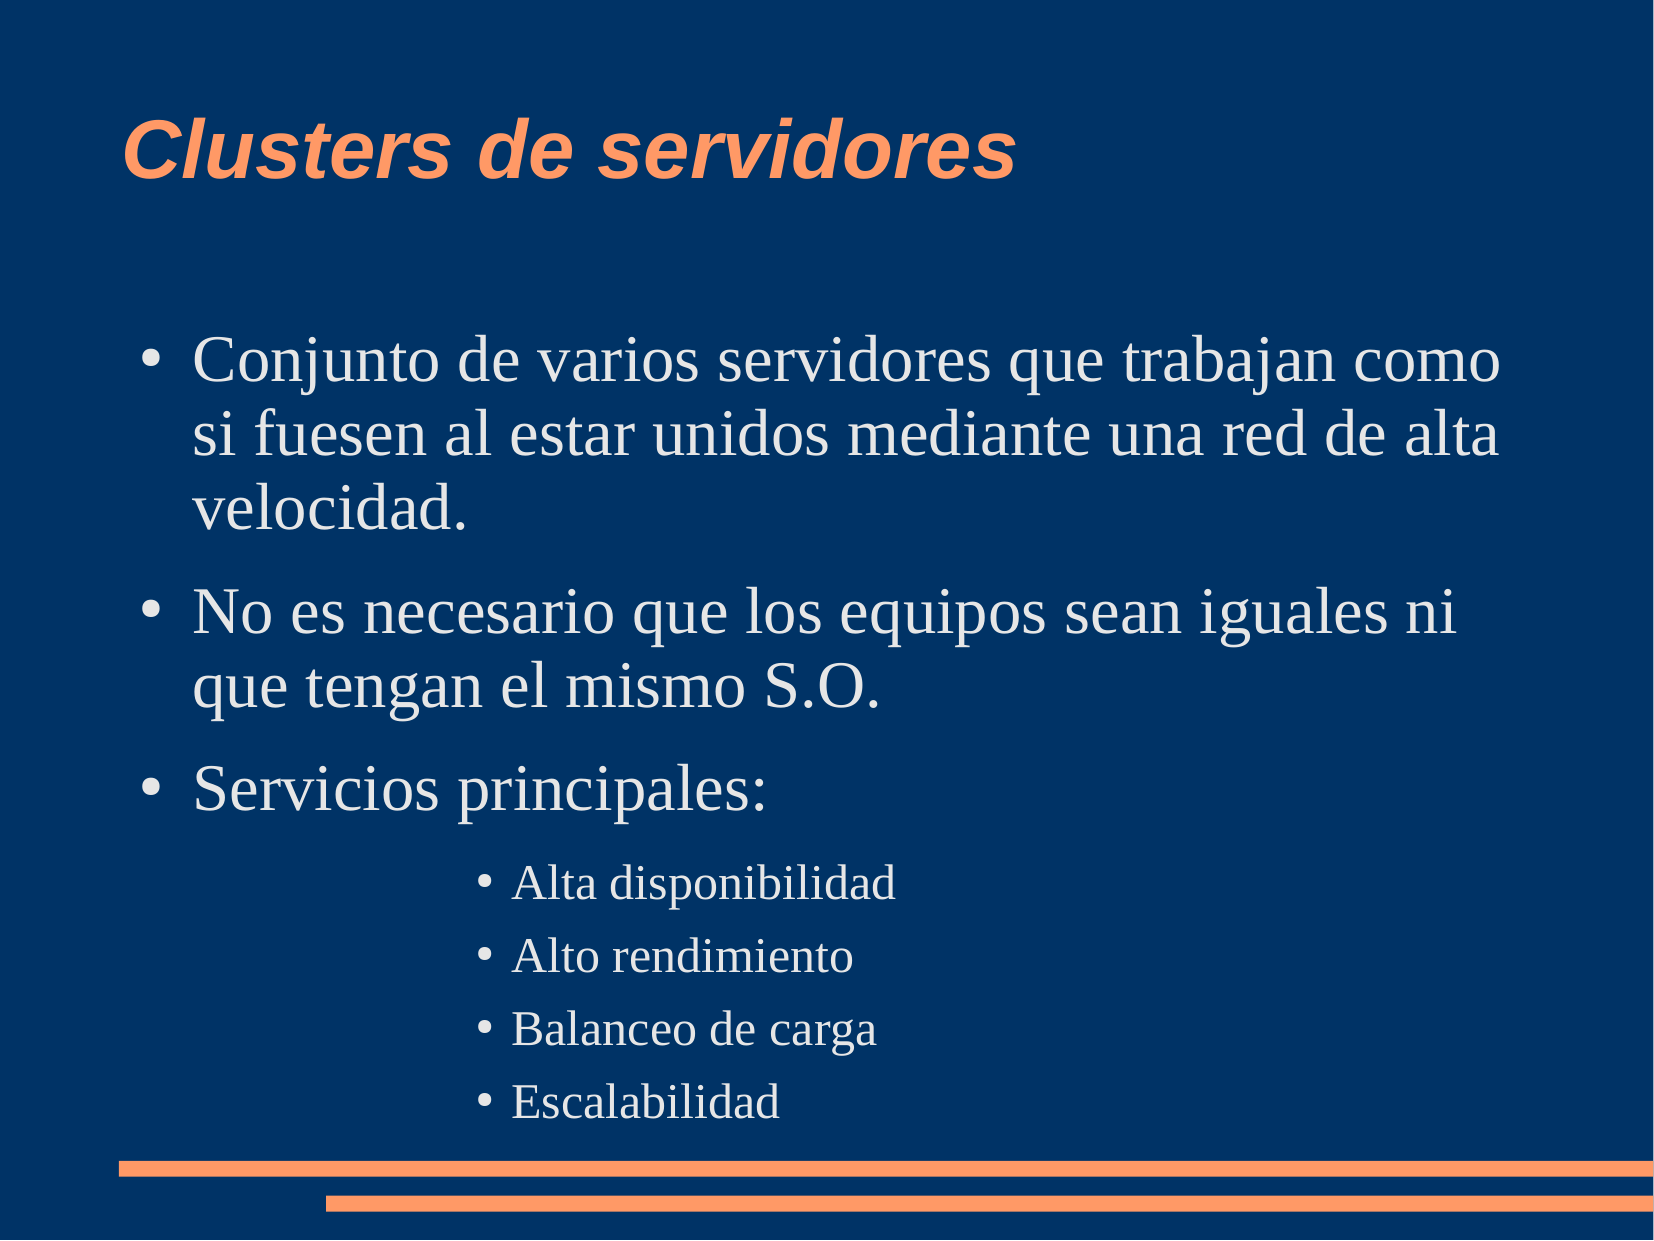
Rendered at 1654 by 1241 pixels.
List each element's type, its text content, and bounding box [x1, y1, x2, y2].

list Conjunto de varios servidores que trabajan como si fuesen al estar unidos mediante una red de alta velocidad. No es necesario que los equipos sean iguales ni que tengan el mismo S.O. Servicios principales: Alta disponibilidad Alto rendimiento Balanceo de carga Escalabilidad [121, 322, 1561, 1130]
title Clusters de servidores [121, 53, 1534, 246]
